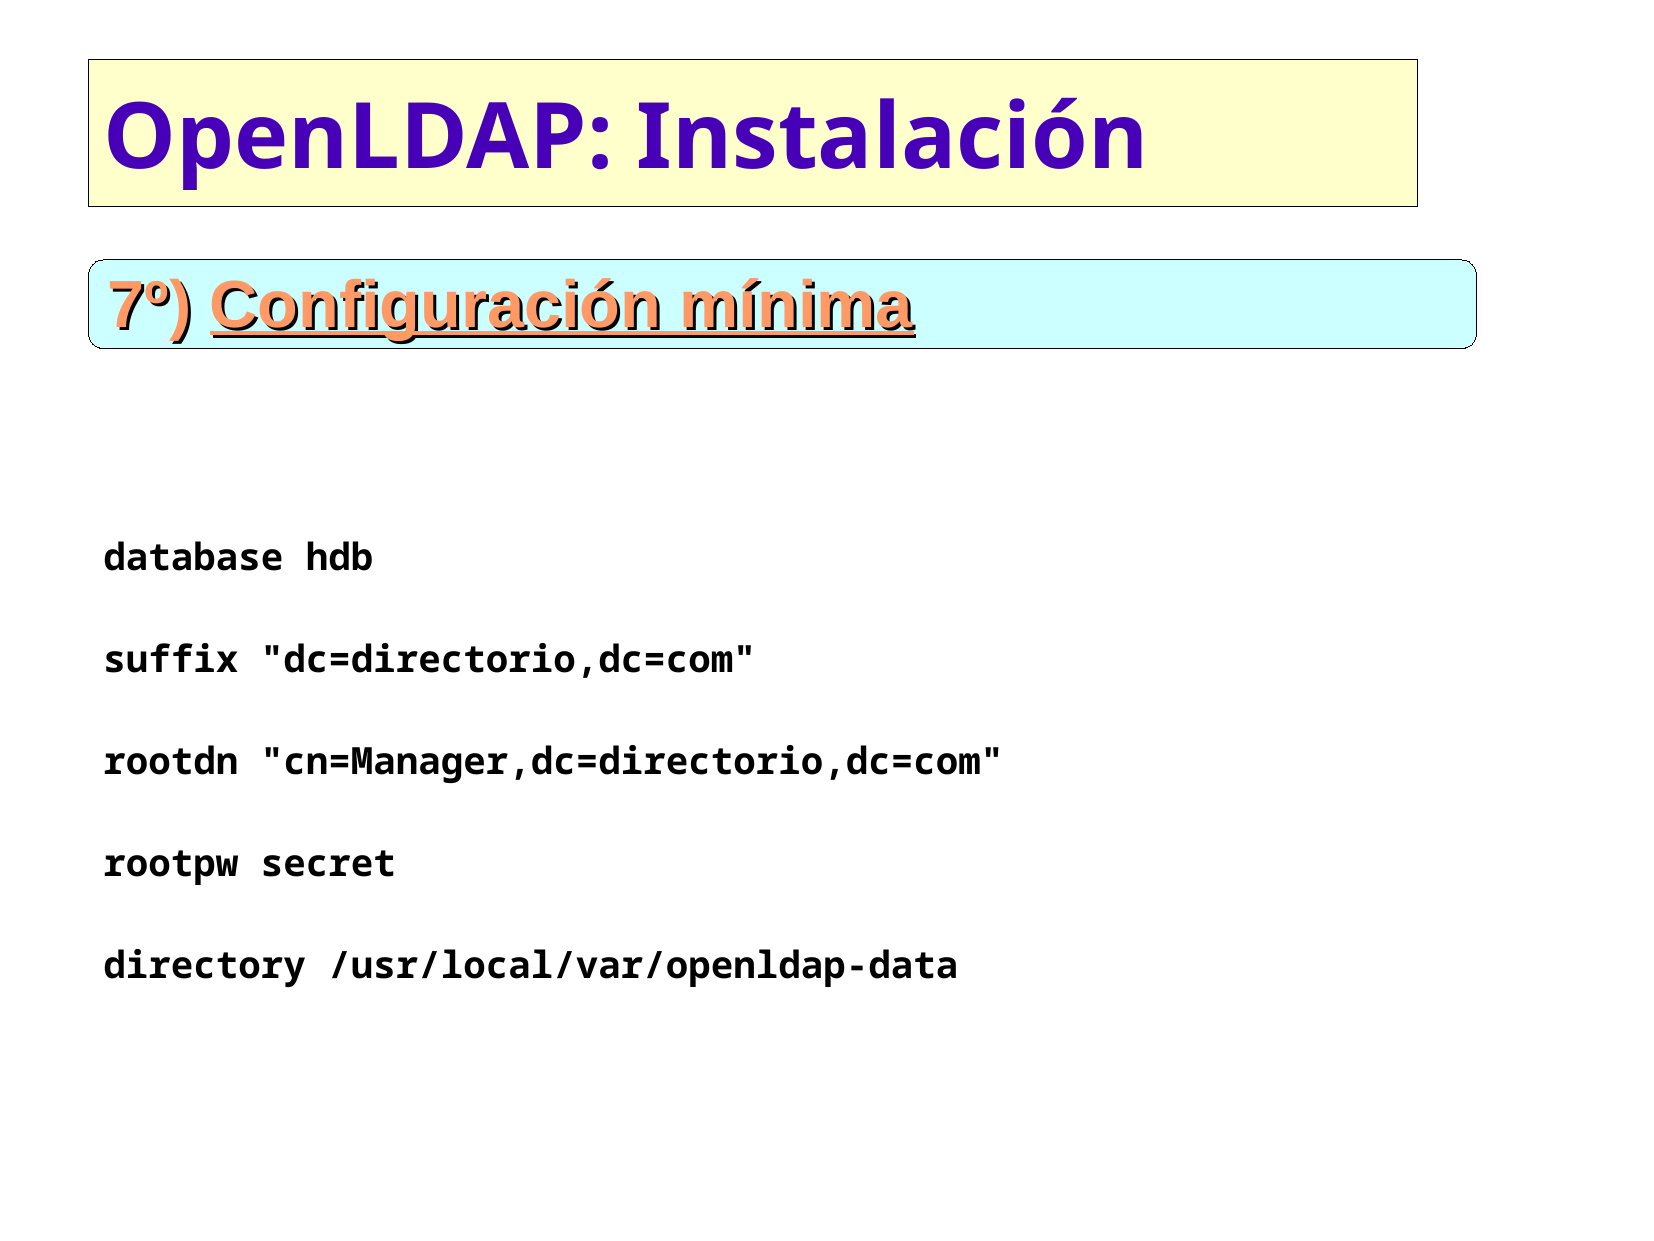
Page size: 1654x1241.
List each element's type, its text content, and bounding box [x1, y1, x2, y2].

text_box 7º) Configuración mínima [88, 259, 1477, 349]
text_box database hdb suffix "dc=directorio,dc=com" rootdn "cn=Manager,dc=directorio,dc=com" rootpw secret directory /usr/local/var/openldap-data [88, 472, 1595, 900]
text_box OpenLDAP: Instalación [88, 59, 1418, 207]
